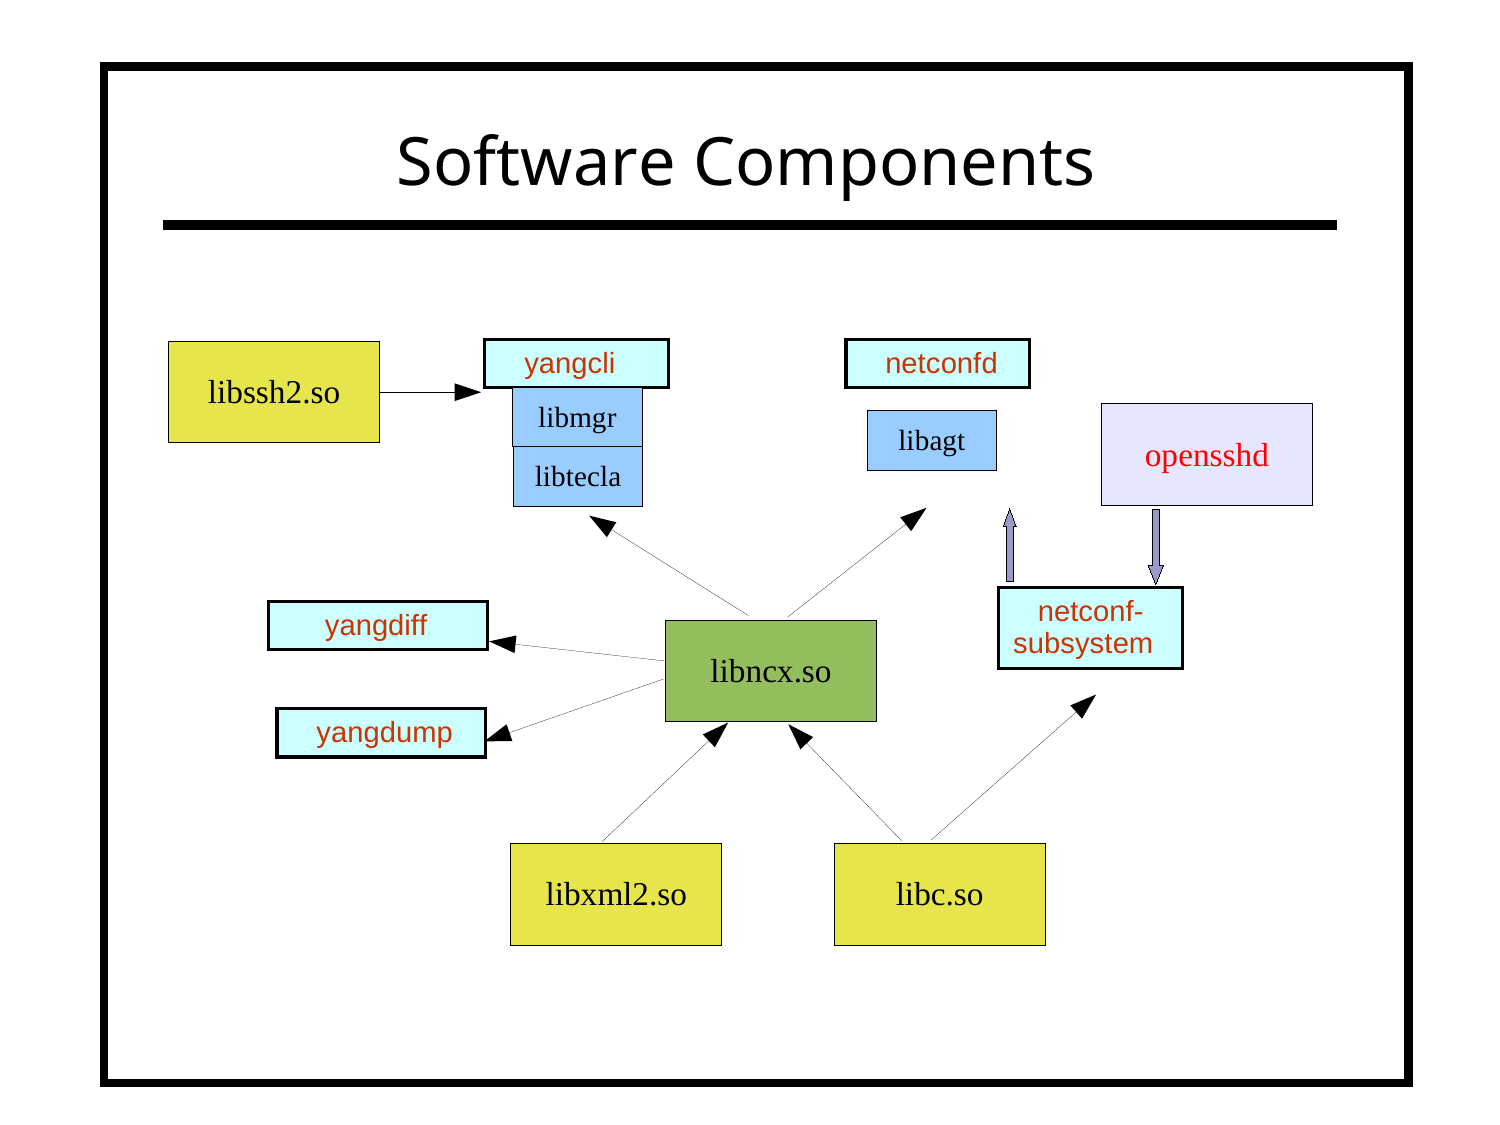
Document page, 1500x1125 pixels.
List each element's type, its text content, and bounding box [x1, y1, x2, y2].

text_box yangdiff [268, 601, 488, 650]
title Software Components [162, 59, 1332, 213]
text_box libncx.so [665, 620, 877, 722]
text_box opensshd [1101, 403, 1313, 506]
text_box netconfd [845, 339, 1030, 388]
text_box libagt [867, 410, 997, 471]
text_box libc.so [834, 843, 1046, 946]
text_box libtecla [513, 446, 643, 507]
text_box netconf-subsystem [998, 587, 1183, 669]
text_box libxml2.so [510, 843, 722, 946]
text_box [1148, 509, 1164, 585]
text_box yangdump [276, 708, 486, 757]
text_box libmgr [512, 387, 643, 447]
text_box libssh2.so [168, 341, 380, 443]
text_box [1003, 508, 1017, 582]
text_box yangcli [484, 339, 669, 388]
